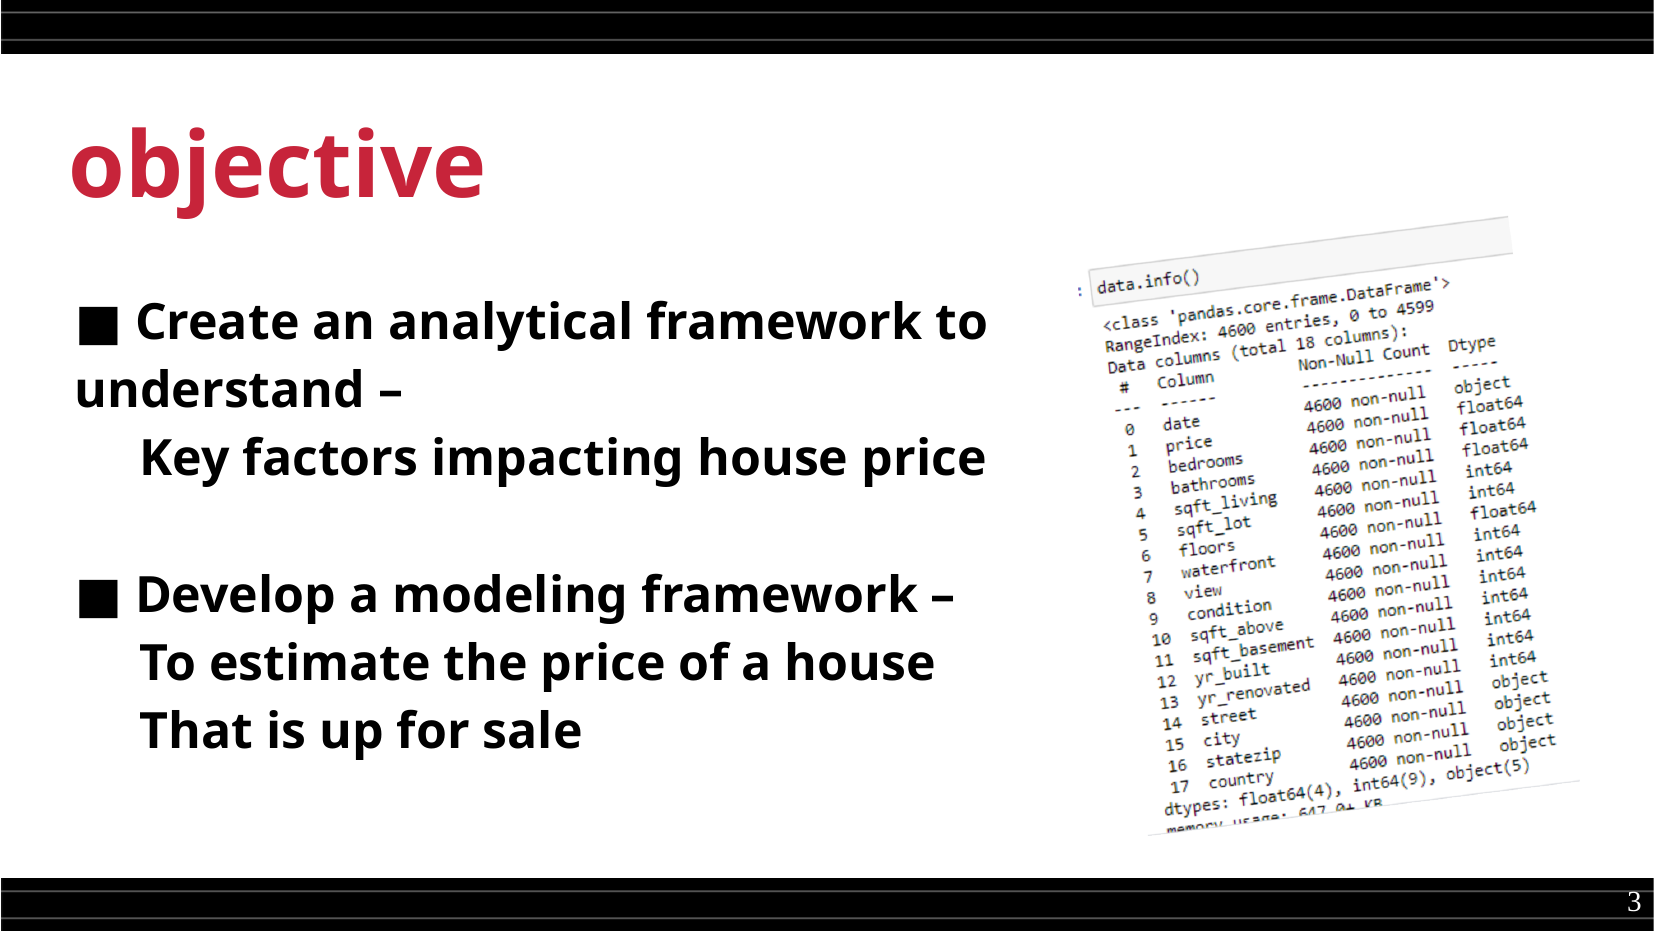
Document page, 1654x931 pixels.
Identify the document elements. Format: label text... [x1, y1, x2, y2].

picture [1, 0, 1654, 54]
text_box ■ Create an analytical framework to understand – Key factors impacting house price ■ Develop a modeling framework – To estimate the price of a house That is up for sale [60, 210, 1246, 883]
picture [1075, 214, 1580, 836]
title objective [45, 84, 1534, 241]
picture [1, 878, 1654, 931]
